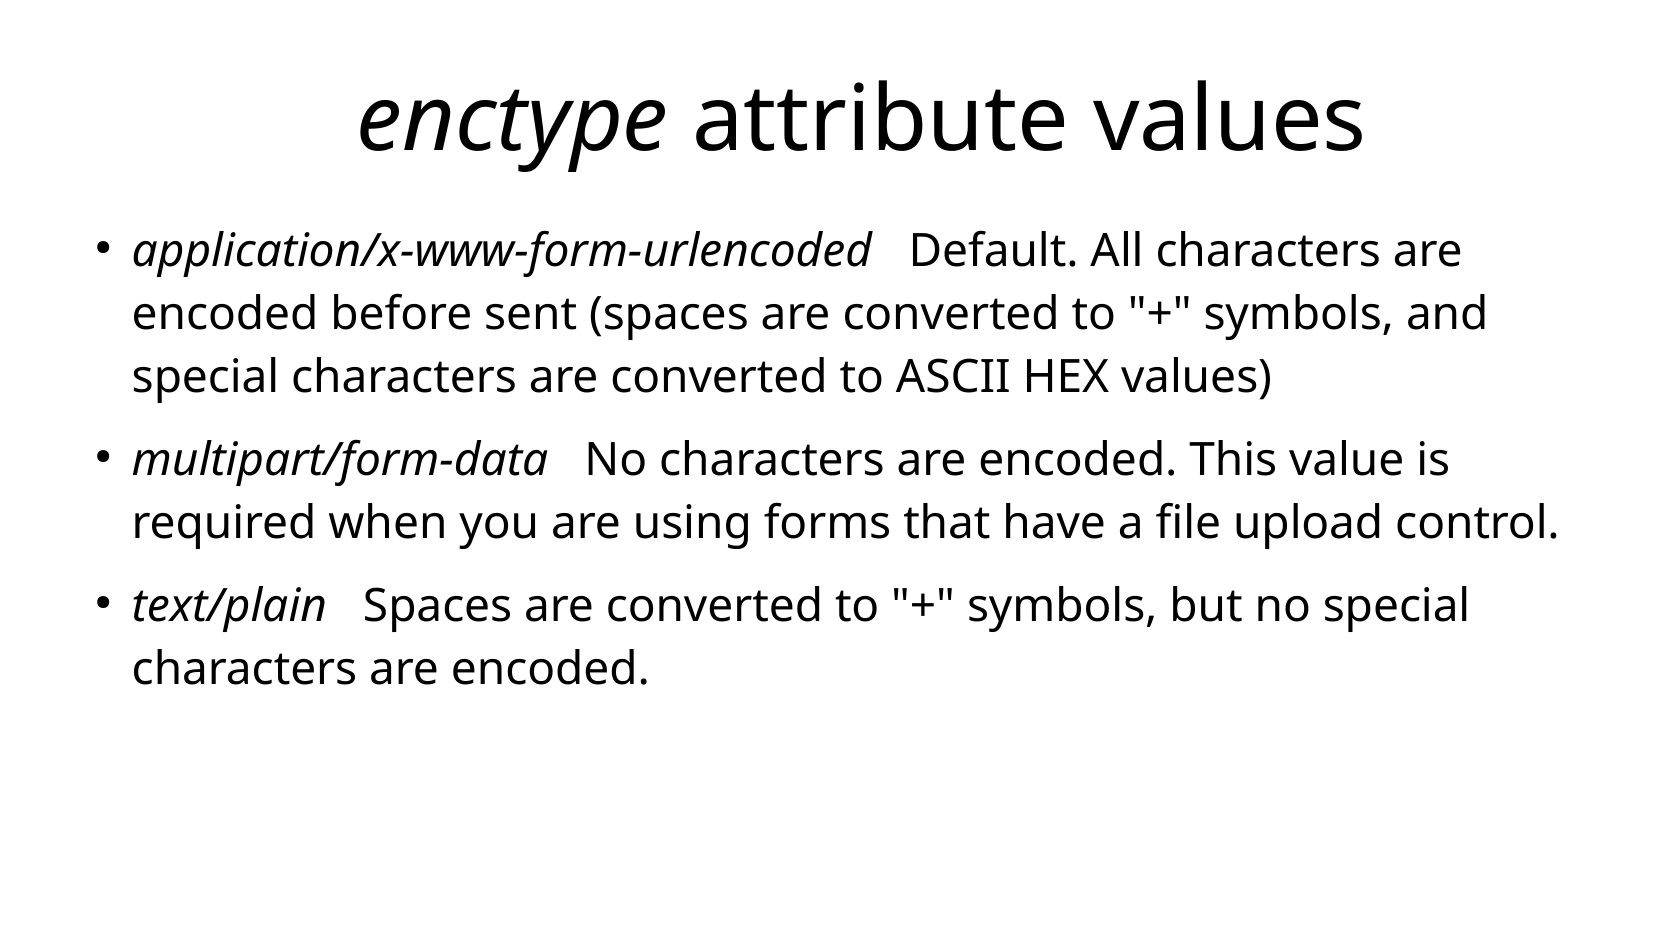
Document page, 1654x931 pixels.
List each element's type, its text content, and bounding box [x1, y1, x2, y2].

title enctype attribute values [82, 37, 1571, 193]
list application/x-www-form-urlencoded Default. All characters are encoded before sent (spaces are converted to "+" symbols, and special characters are converted to ASCII HEX values) multipart/form-data No characters are encoded. This value is required when you are using forms that have a file upload control. text/plain Spaces are converted to "+" symbols, but no special characters are encoded. [82, 217, 1571, 758]
